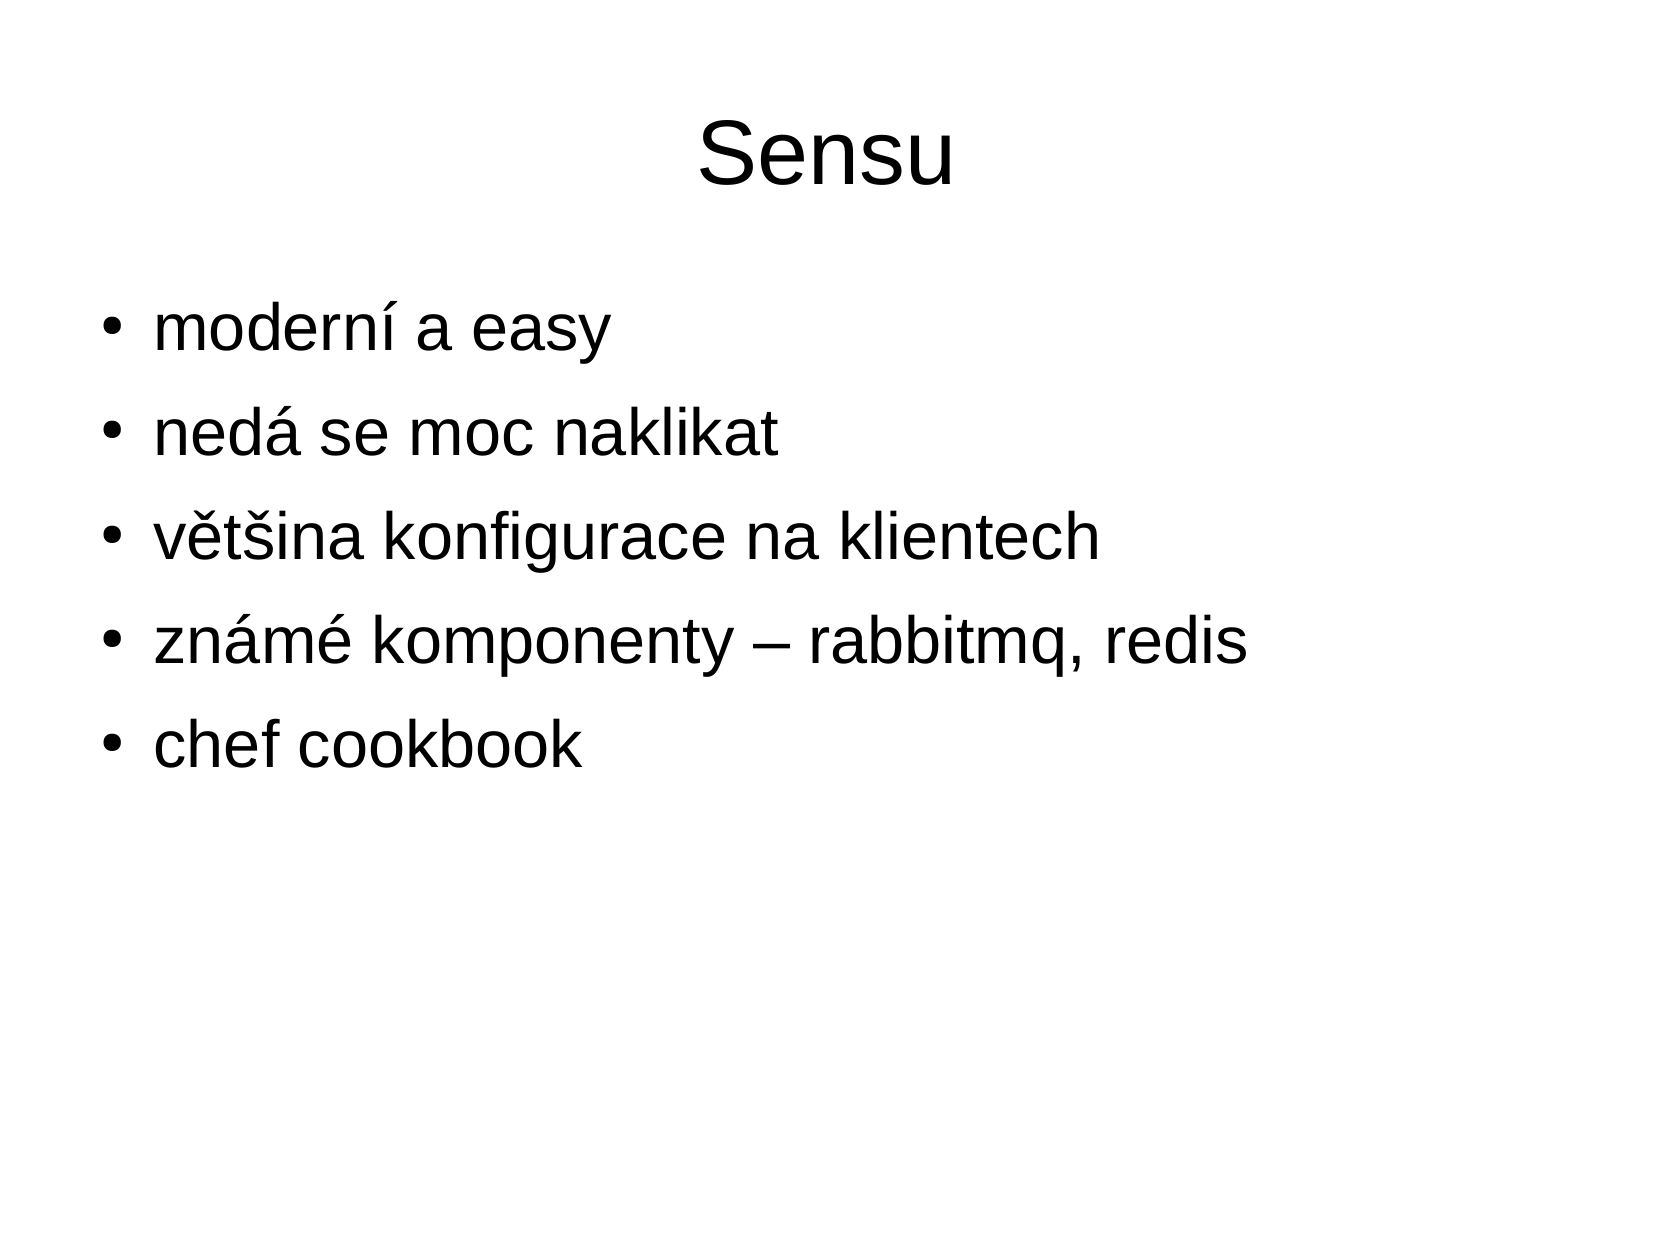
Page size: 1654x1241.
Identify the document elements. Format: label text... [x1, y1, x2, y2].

title Sensu [82, 49, 1571, 257]
list moderní a easy nedá se moc naklikat většina konfigurace na klientech známé komponenty – rabbitmq, redis chef cookbook [82, 290, 1571, 1010]
